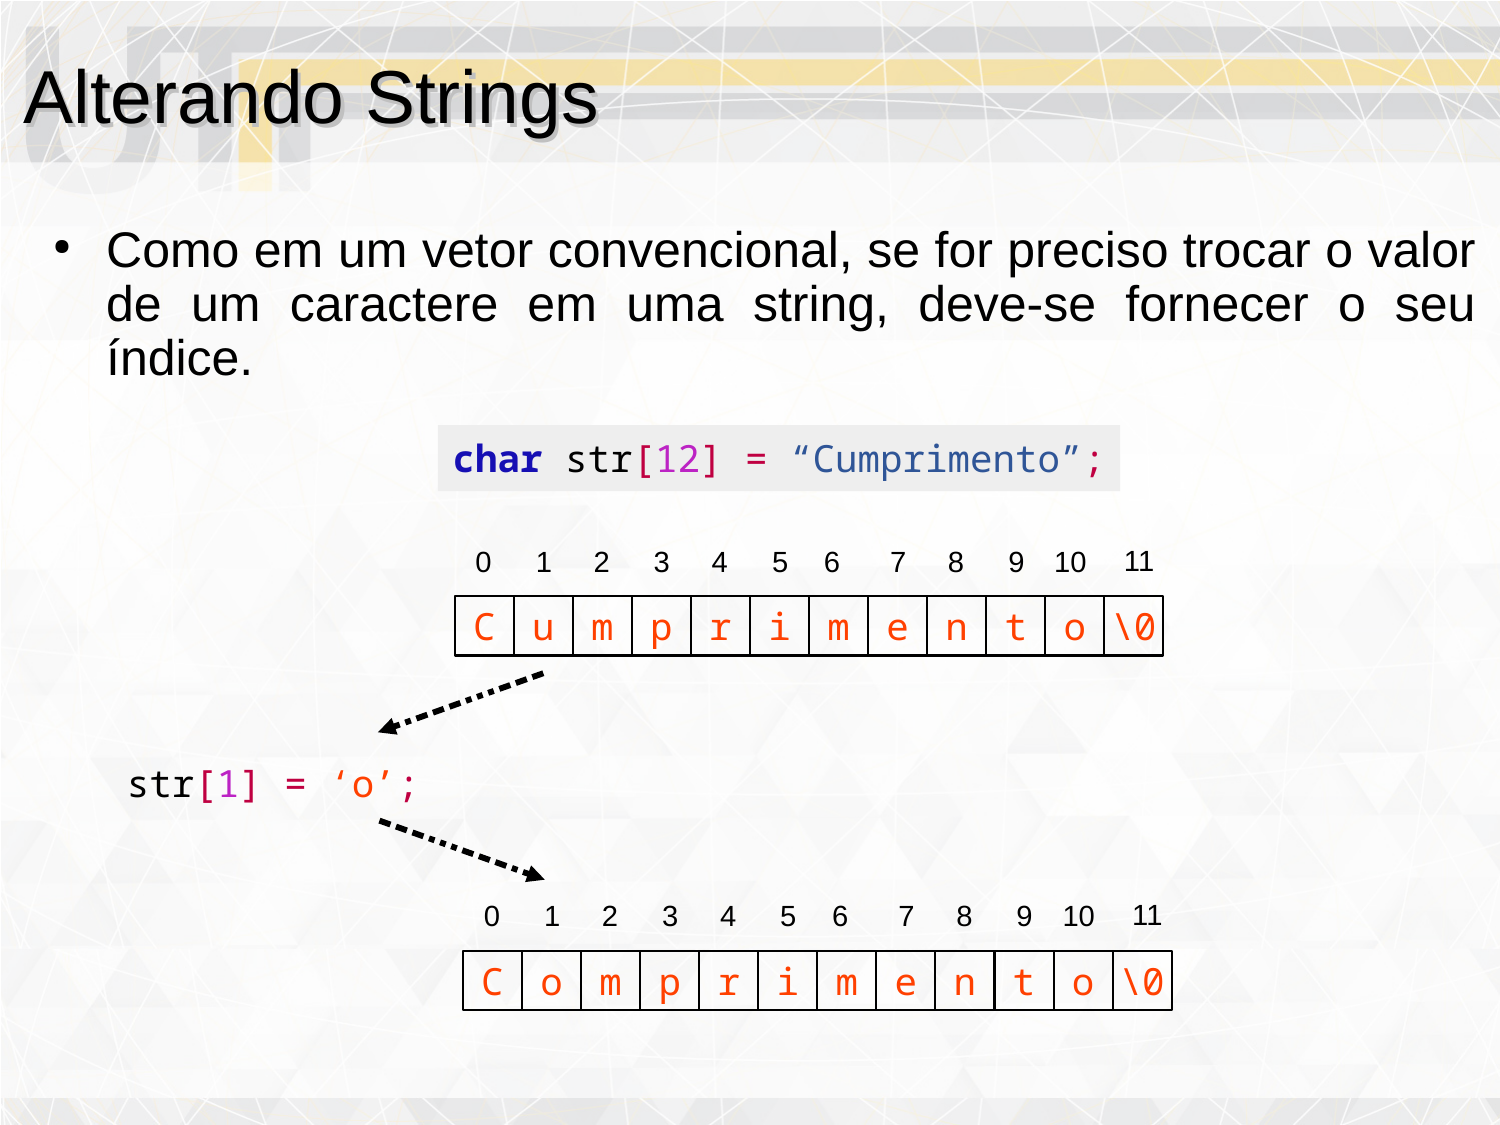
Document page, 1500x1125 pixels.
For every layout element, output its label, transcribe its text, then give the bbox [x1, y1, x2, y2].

title Alterando Strings [23, 18, 1489, 178]
text_box 8 [933, 538, 980, 586]
text_box m [581, 951, 640, 1011]
text_box \0 [1104, 596, 1164, 656]
text_box p [640, 951, 699, 1011]
text_box 3 [647, 892, 694, 941]
text_box 11 [1109, 537, 1179, 587]
text_box n [927, 596, 986, 656]
text_box 6 [809, 538, 855, 586]
text_box 4 [696, 538, 743, 586]
text_box 0 [460, 538, 507, 586]
text_box C [462, 951, 522, 1011]
text_box t [986, 596, 1045, 656]
text_box r [690, 596, 750, 656]
text_box 9 [1001, 892, 1047, 941]
text_box 5 [765, 892, 812, 941]
text_box 3 [639, 538, 685, 586]
text_box m [809, 596, 868, 656]
list Como em um vetor convencional, se for preciso trocar o valor de um caractere em uma string, deve-se fornecer o seu índice. [35, 224, 1477, 1087]
text_box i [750, 596, 809, 656]
text_box str[1] = ‘o’; [112, 750, 409, 803]
text_box 8 [941, 892, 988, 941]
text_box o [1053, 951, 1112, 1011]
text_box C [454, 596, 513, 656]
text_box e [876, 951, 935, 1011]
text_box 2 [587, 892, 633, 941]
text_box 10 [1047, 892, 1117, 941]
text_box \0 [1112, 951, 1172, 1011]
text_box e [868, 596, 927, 656]
text_box 9 [993, 538, 1039, 586]
text_box p [631, 596, 690, 656]
text_box u [513, 596, 572, 656]
text_box o [522, 951, 581, 1011]
text_box 7 [883, 892, 930, 941]
text_box 0 [469, 892, 515, 941]
text_box 10 [1039, 538, 1109, 586]
text_box n [935, 951, 994, 1011]
text_box 2 [578, 538, 625, 586]
text_box m [817, 951, 876, 1011]
text_box o [1045, 596, 1104, 656]
text_box 1 [529, 892, 576, 941]
text_box m [572, 596, 631, 656]
text_box char str[12] = “Cumprimento”; [437, 425, 1063, 478]
text_box t [994, 951, 1053, 1011]
text_box i [758, 951, 817, 1011]
text_box 6 [817, 892, 864, 941]
text_box 7 [875, 538, 922, 586]
text_box r [699, 951, 758, 1011]
text_box 1 [521, 538, 567, 586]
text_box 4 [705, 892, 752, 941]
text_box 5 [757, 538, 804, 586]
text_box 11 [1117, 891, 1188, 942]
